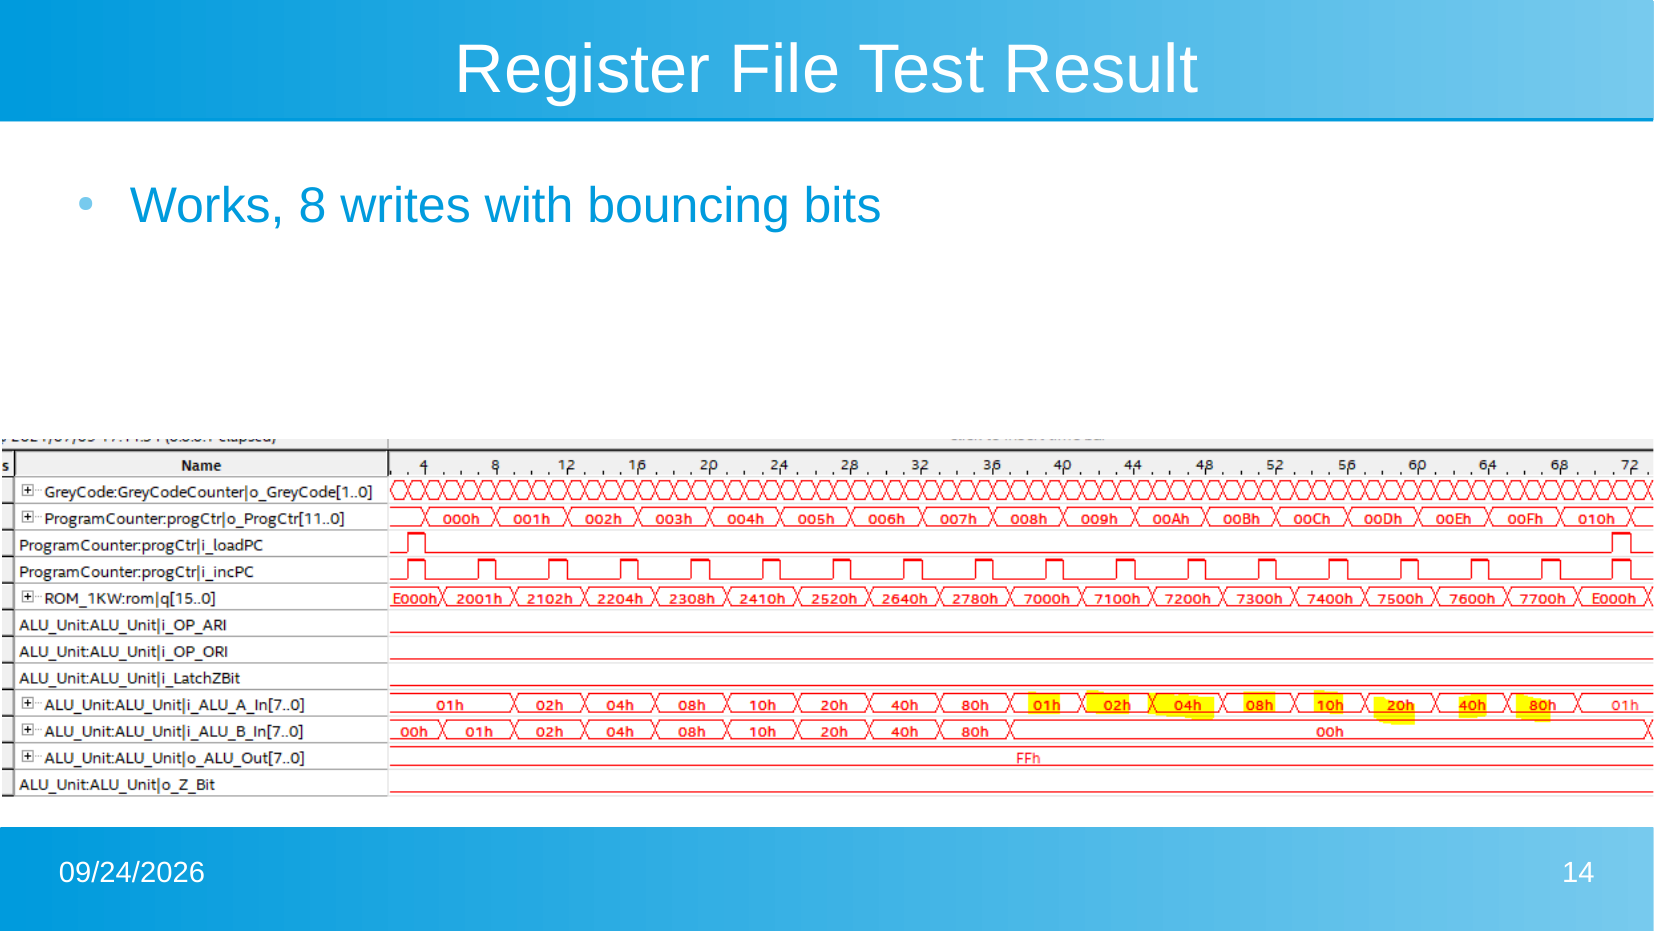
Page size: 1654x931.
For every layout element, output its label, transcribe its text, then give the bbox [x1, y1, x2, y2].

list Works, 8 writes with bouncing bits [59, 177, 1595, 338]
title Register File Test Result [59, 29, 1595, 108]
picture [2, 439, 1654, 823]
